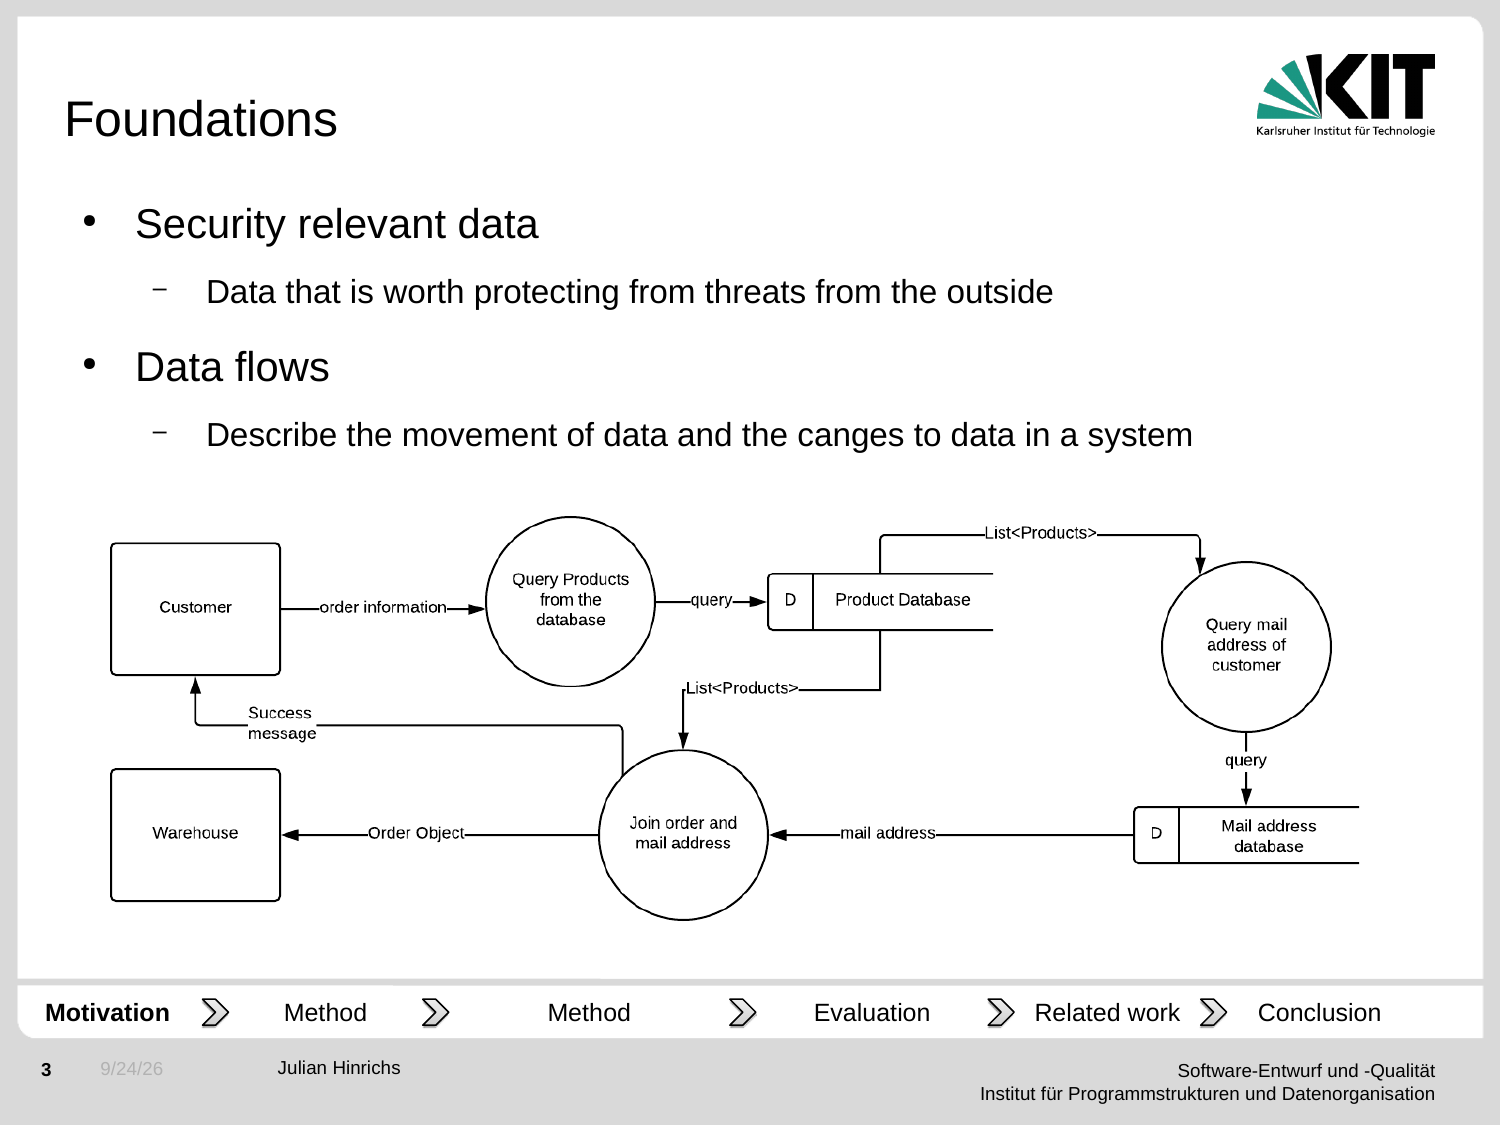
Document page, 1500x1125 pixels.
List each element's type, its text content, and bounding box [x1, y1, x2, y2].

slide_number 9/27/18 [100, 1057, 271, 1117]
text_box Method [269, 989, 383, 1035]
picture [0, 0, 1500, 1125]
text_box [1200, 999, 1227, 1026]
text_box Related work [1019, 989, 1196, 1035]
text_box Method [532, 989, 647, 1035]
text_box [422, 999, 449, 1026]
text_box [729, 999, 756, 1026]
text_box [202, 999, 229, 1026]
title Foundations [64, 54, 1198, 147]
text_box Motivation [30, 989, 186, 1035]
text_box Evaluation [798, 989, 946, 1035]
text_box Conclusion [1243, 989, 1488, 1035]
text_box [988, 999, 1015, 1026]
list Security relevant data Data that is worth protecting from threats from the outside Data flows Describe the movement of data and the canges to data in a system [64, 196, 1436, 966]
